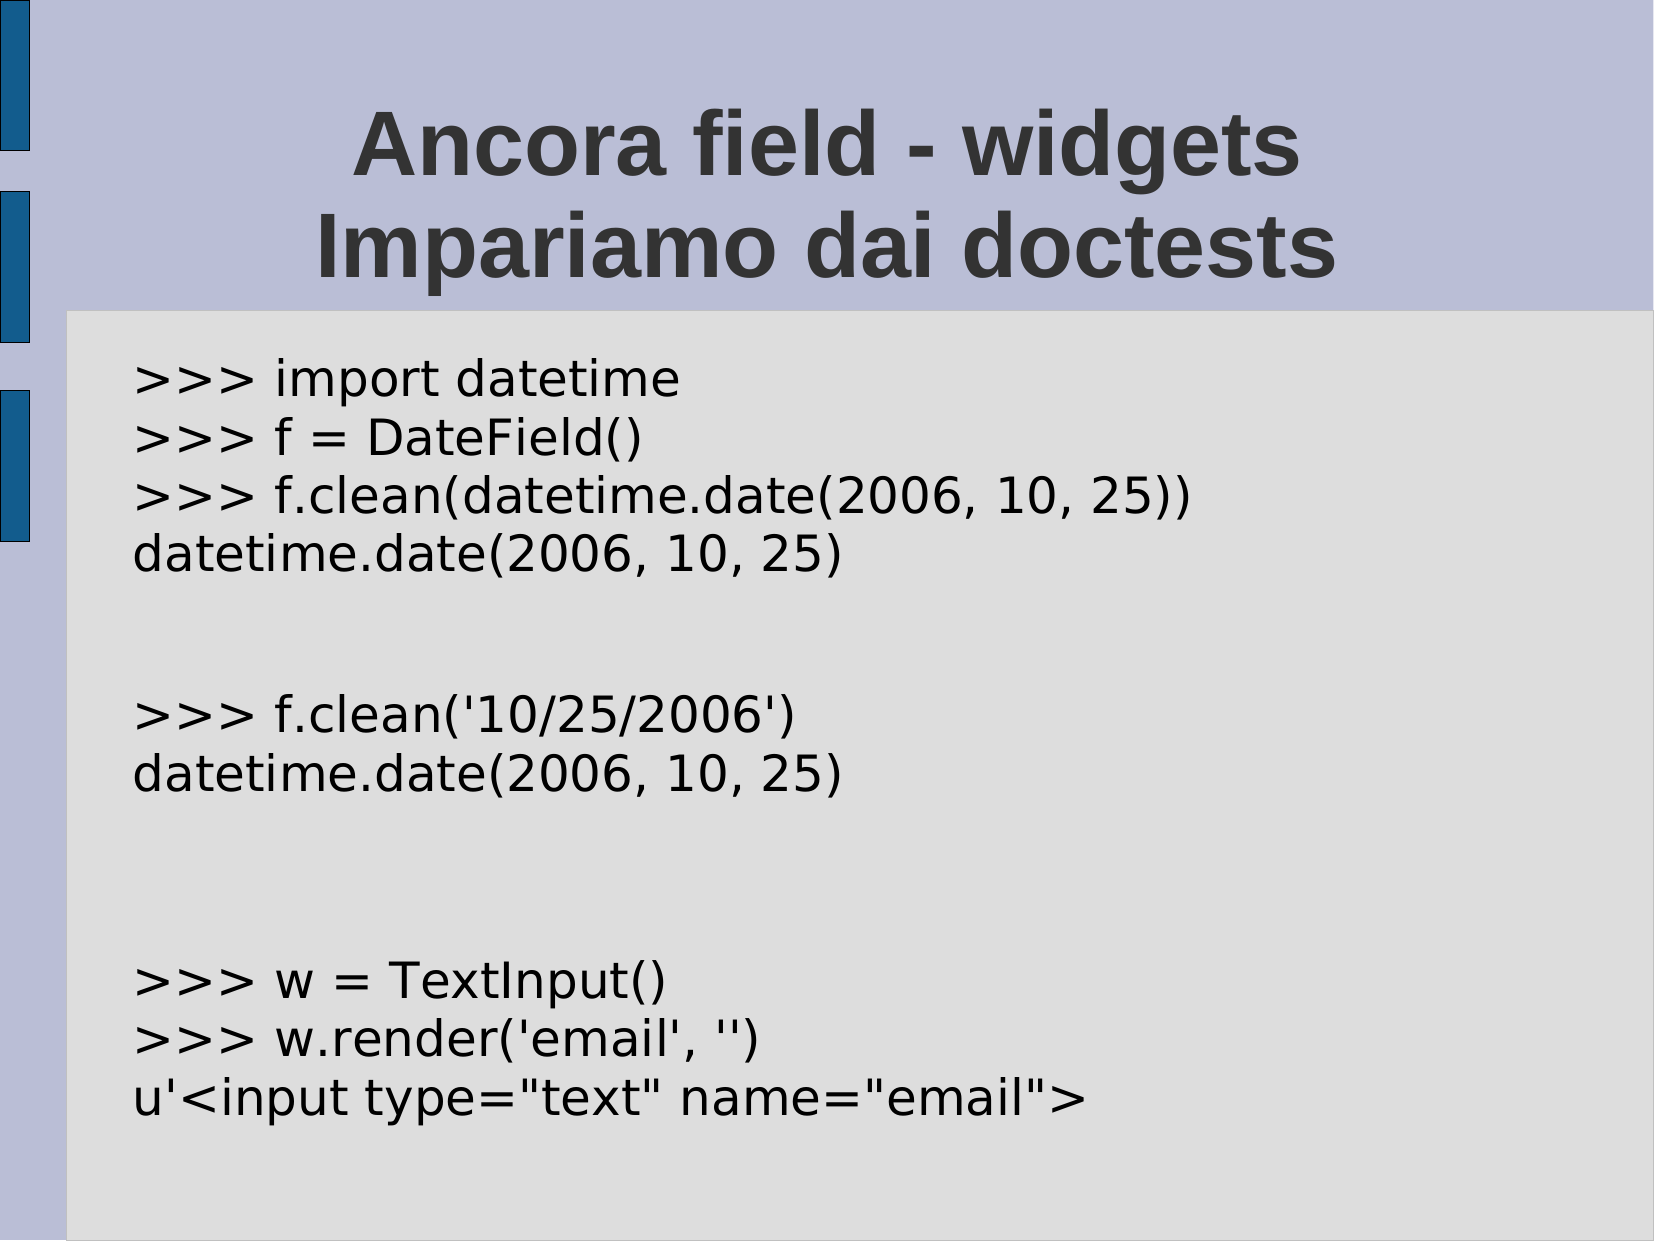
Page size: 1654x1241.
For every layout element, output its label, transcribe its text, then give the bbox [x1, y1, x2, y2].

text_box >>> import datetime >>> f = DateField() >>> f.clean(datetime.date(2006, 10, 25)) datetime.date(2006, 10, 25) [118, 342, 1447, 591]
text_box >>> w = TextInput() >>> w.render('email', '') u'<input type="text" name="email"> [118, 944, 1211, 1182]
text_box >>> f.clean('10/25/2006') datetime.date(2006, 10, 25) [118, 679, 1085, 811]
title Ancora field - widgets Impariamo dai doctests [121, 87, 1534, 302]
